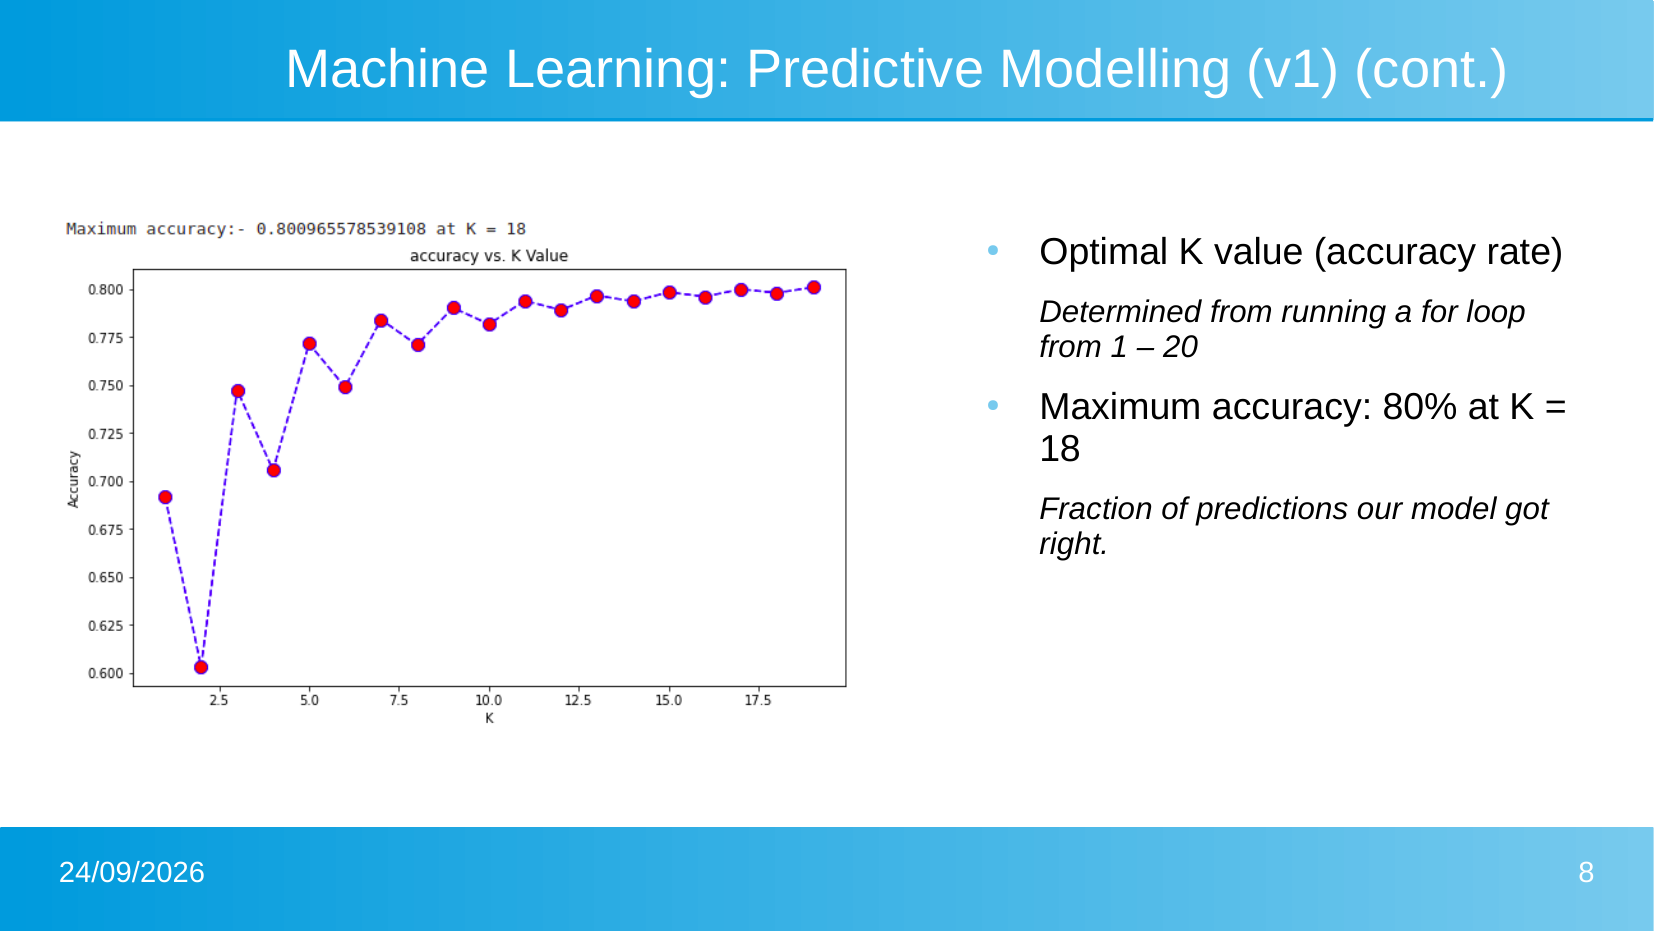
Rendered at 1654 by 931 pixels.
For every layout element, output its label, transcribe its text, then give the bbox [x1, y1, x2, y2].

title Machine Learning: Predictive Modelling (v1) (cont.) [59, 29, 1595, 108]
list Optimal K value (accuracy rate) Determined from running a for loop from 1 – 20 Maximum accuracy: 80% at K = 18 Fraction of predictions our model got right. [968, 230, 1595, 650]
picture [41, 214, 945, 741]
